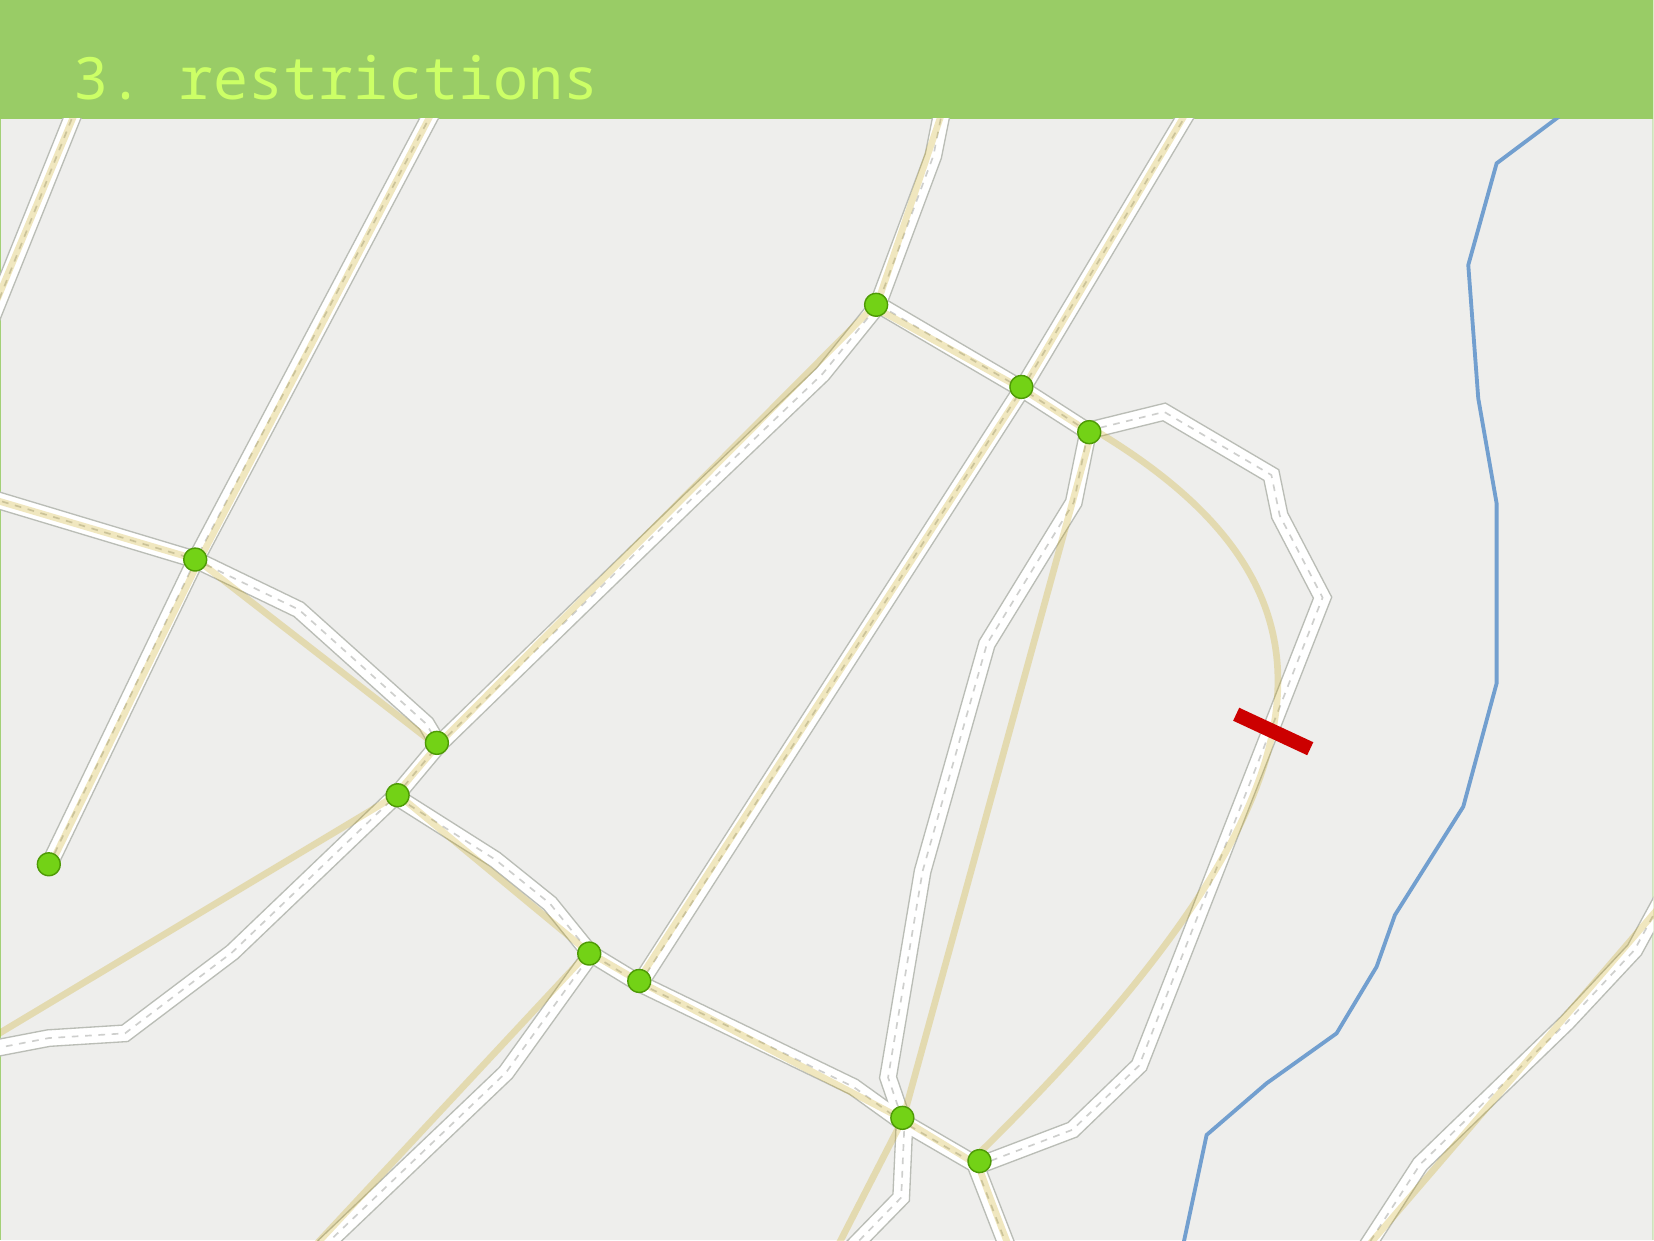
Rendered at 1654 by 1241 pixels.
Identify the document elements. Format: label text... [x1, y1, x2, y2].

picture [0, 118, 1654, 1241]
text_box 3. restrictions [59, 29, 614, 115]
